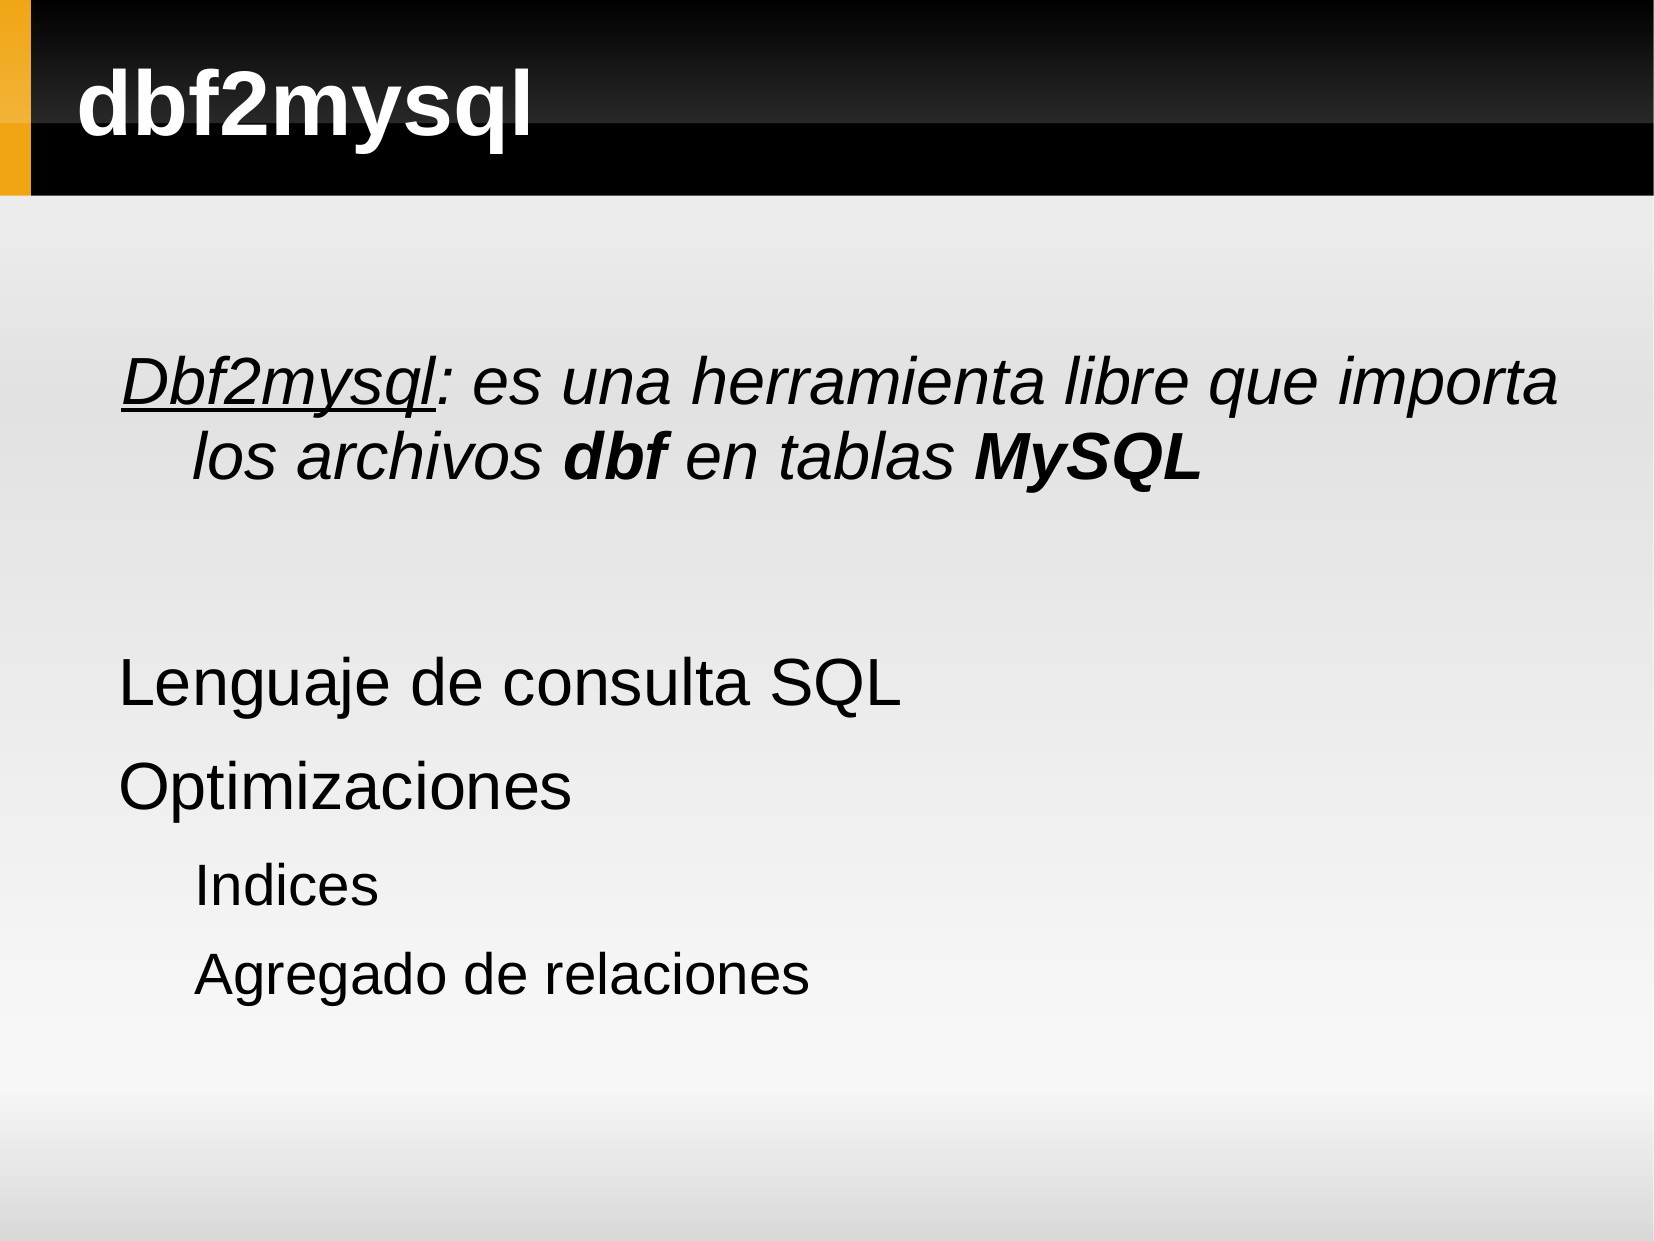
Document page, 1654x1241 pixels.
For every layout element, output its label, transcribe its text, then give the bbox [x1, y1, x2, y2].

list Lenguaje de consulta SQL Optimizaciones Indices Agregado de relaciones [100, 644, 1589, 1241]
text_box Dbf2mysql: es una herramienta libre que importa los archivos dbf en tablas MySQL [88, 336, 1582, 501]
title dbf2mysql [76, 0, 1565, 208]
picture [0, 0, 1654, 1241]
